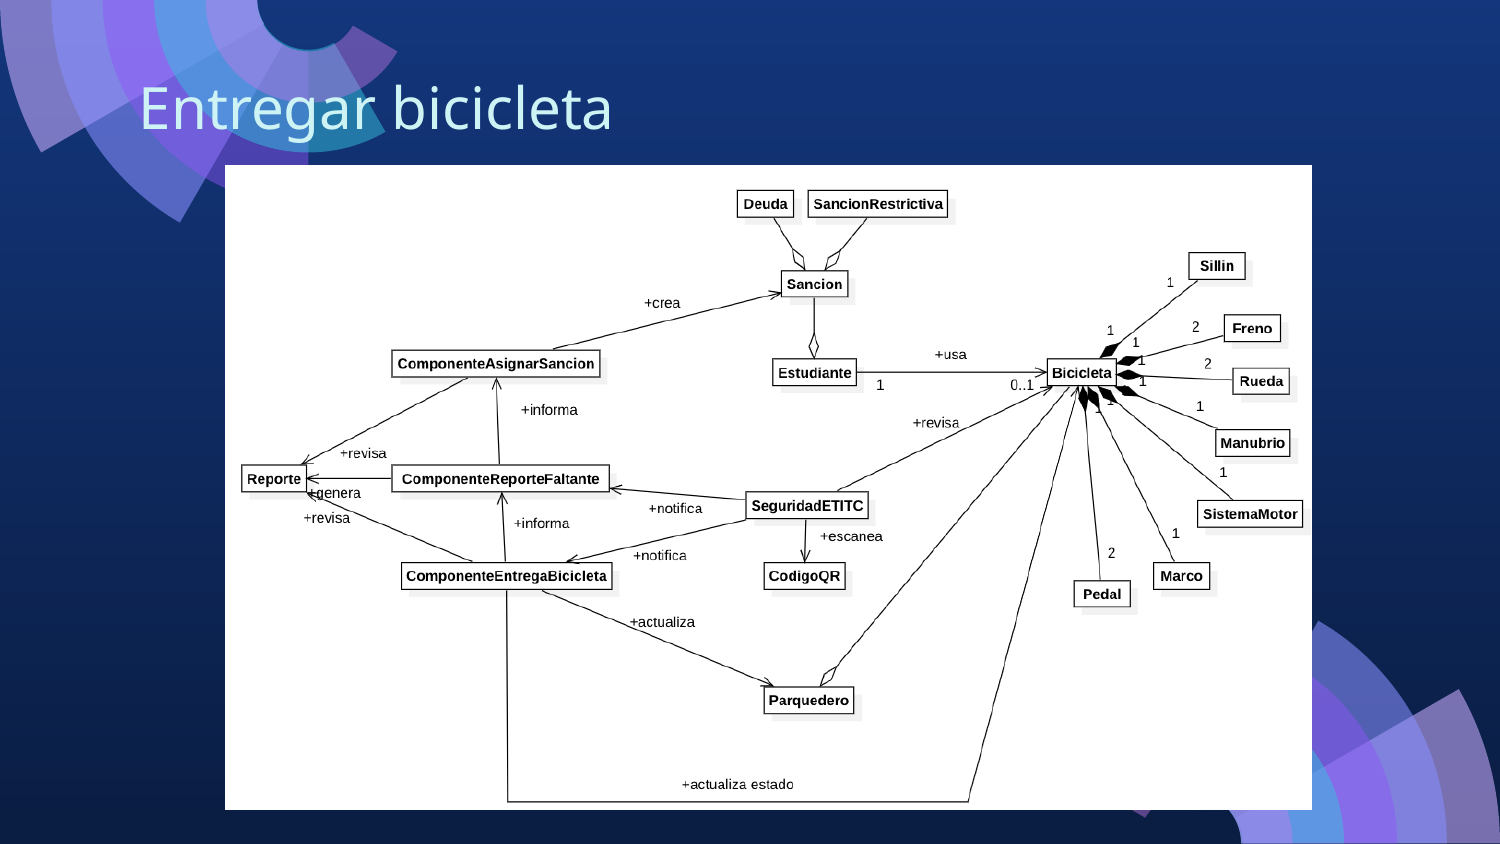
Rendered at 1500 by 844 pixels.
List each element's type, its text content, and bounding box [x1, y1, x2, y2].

title Entregar bicicleta [123, 56, 751, 151]
picture [225, 165, 1312, 810]
